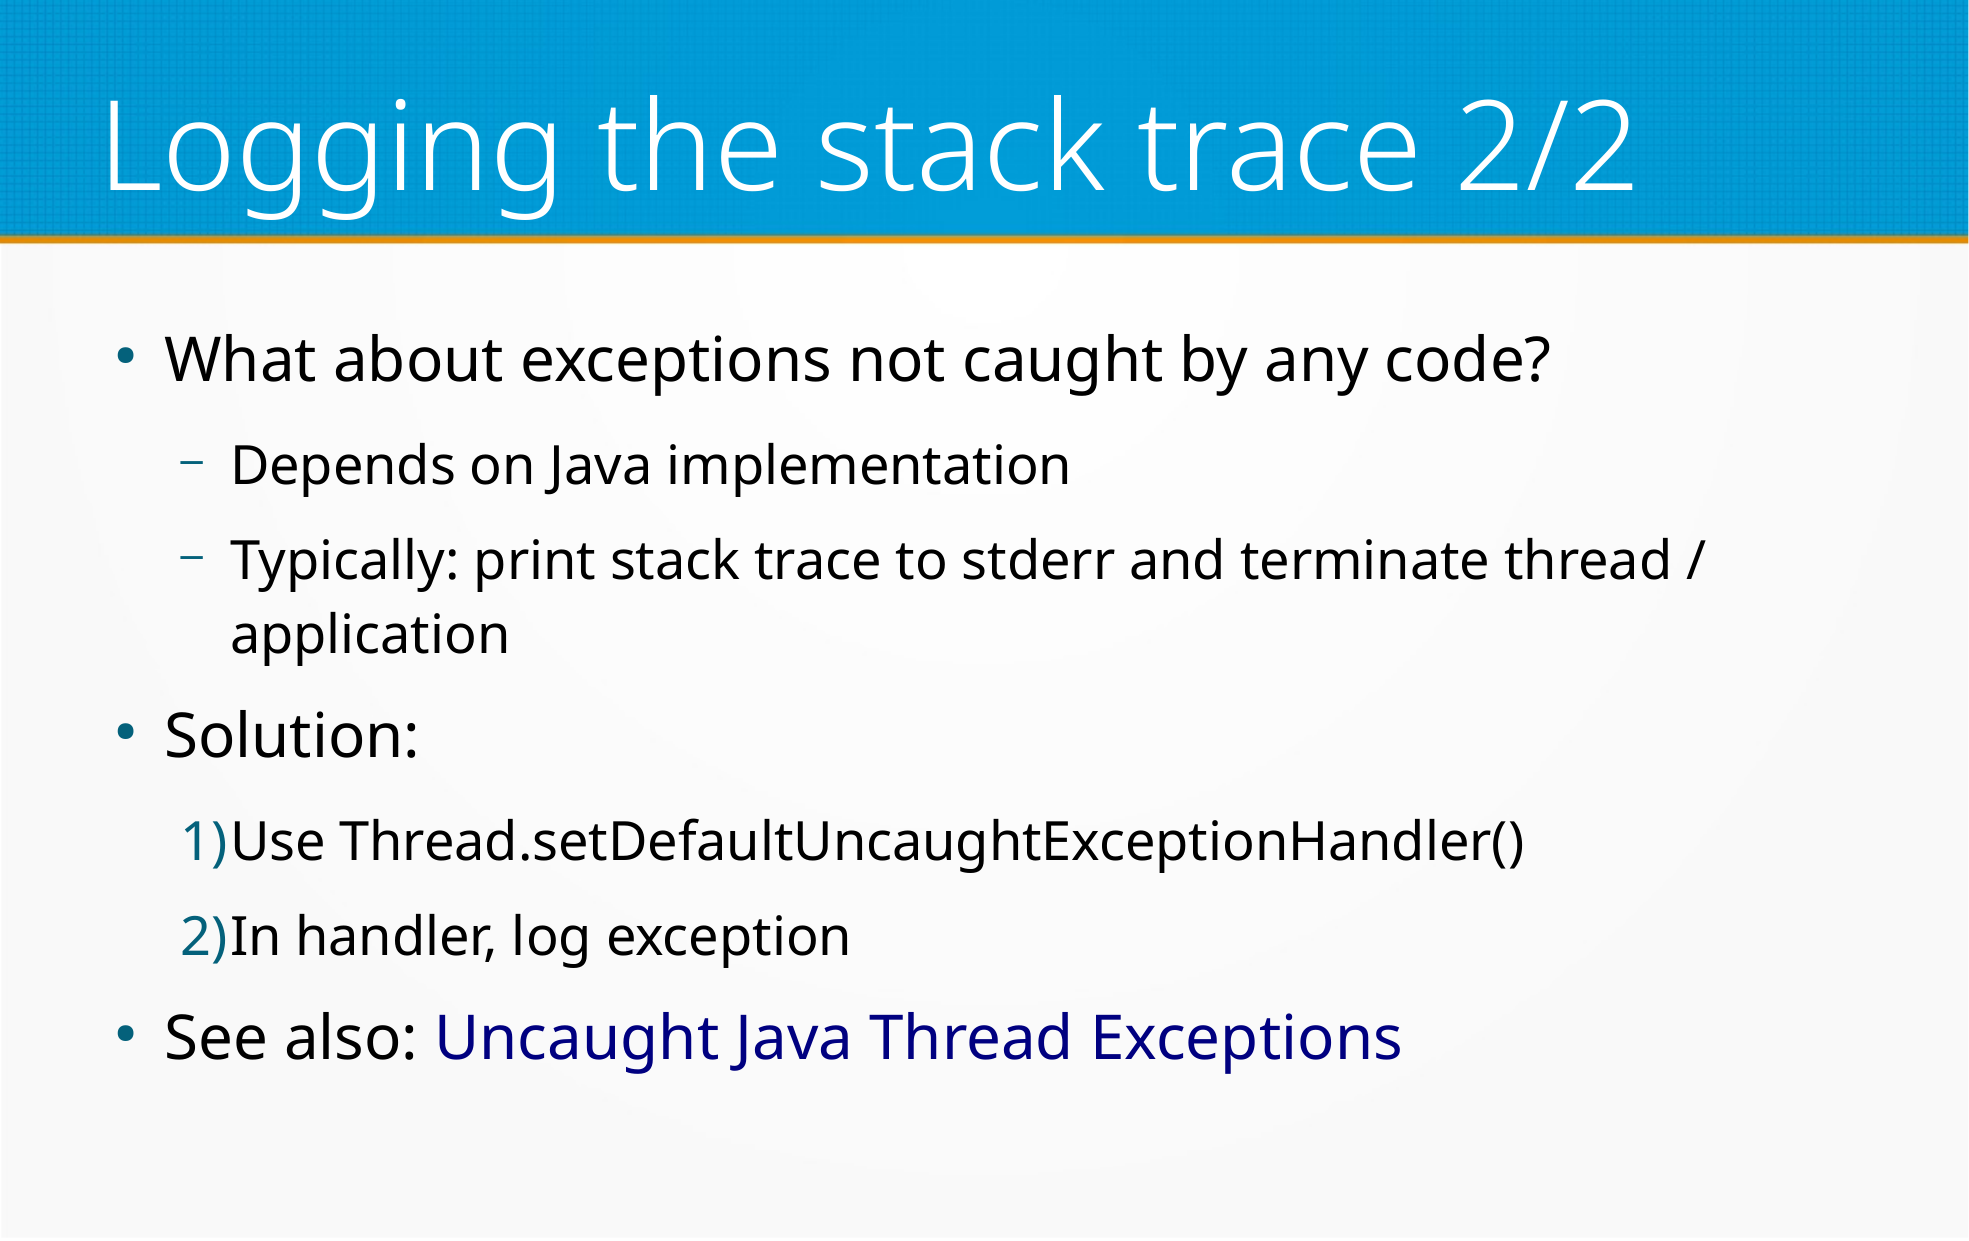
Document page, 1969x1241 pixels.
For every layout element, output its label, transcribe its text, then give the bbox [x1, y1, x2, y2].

title Logging the stack trace 2/2 [98, 19, 1870, 227]
picture [0, 233, 1969, 1241]
list What about exceptions not caught by any code? Depends on Java implementation Typically: print stack trace to stderr and terminate thread / application Solution: Use Thread.setDefaultUncaughtExceptionHandler() In handler, log exception See also: Uncaught Java Thread Exceptions [98, 315, 1861, 1081]
